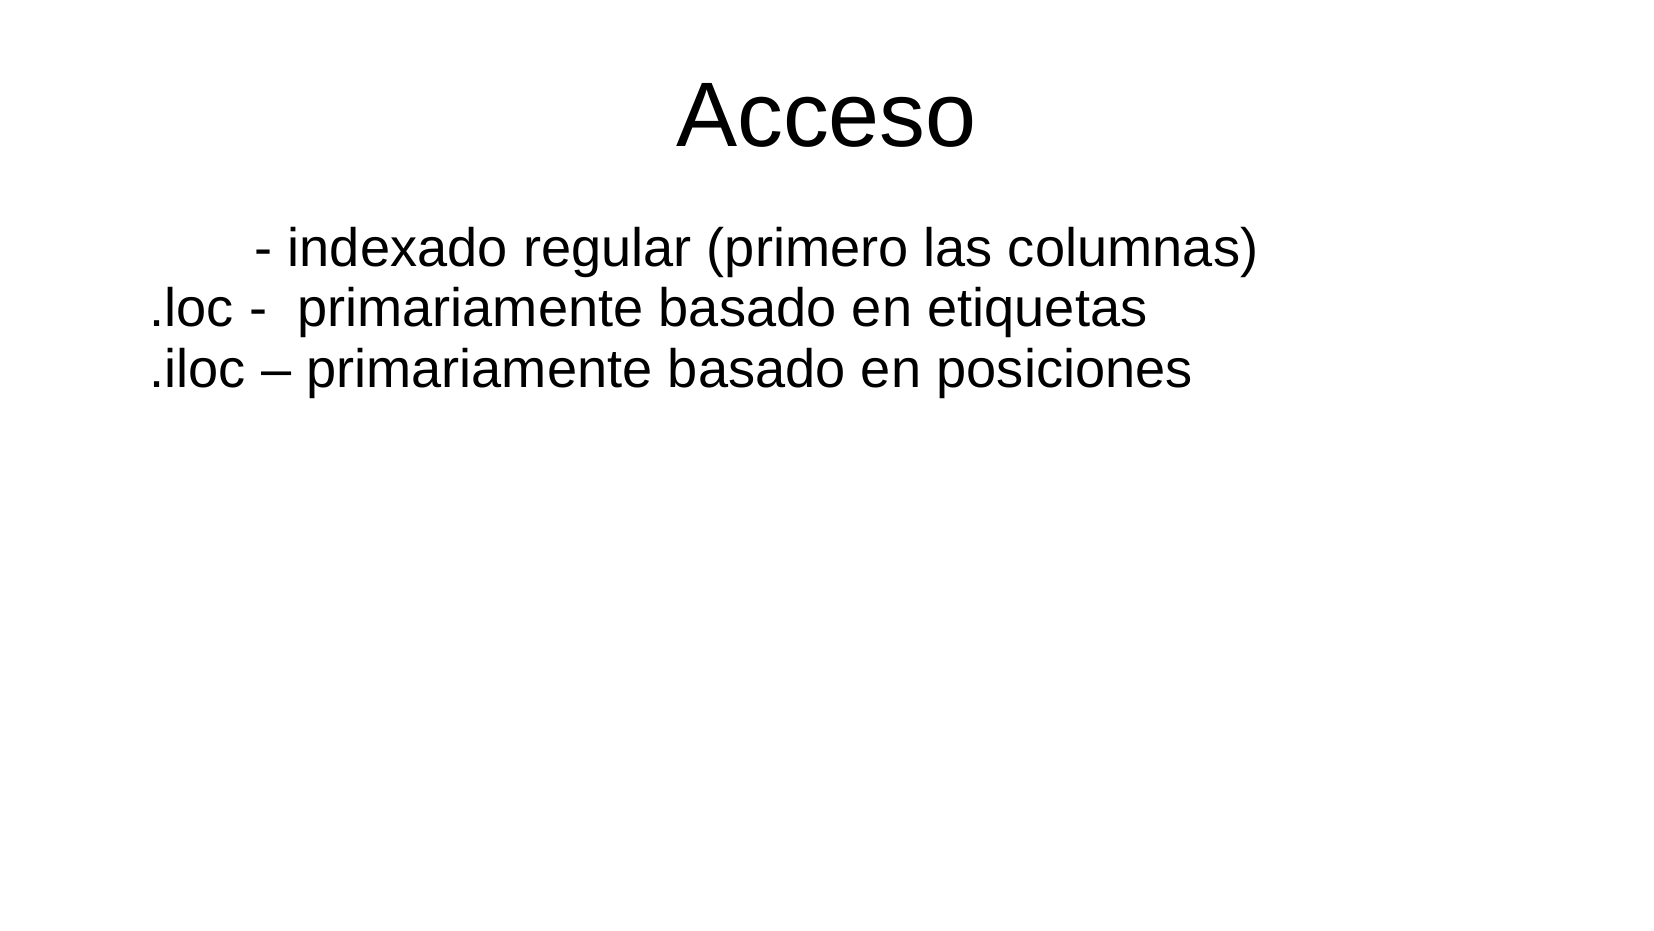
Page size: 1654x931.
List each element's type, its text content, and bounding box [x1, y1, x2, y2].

text_box - indexado regular (primero las columnas) .loc - primariamente basado en etiquetas .iloc – primariamente basado en posiciones [135, 210, 1456, 649]
title Acceso [82, 37, 1571, 193]
